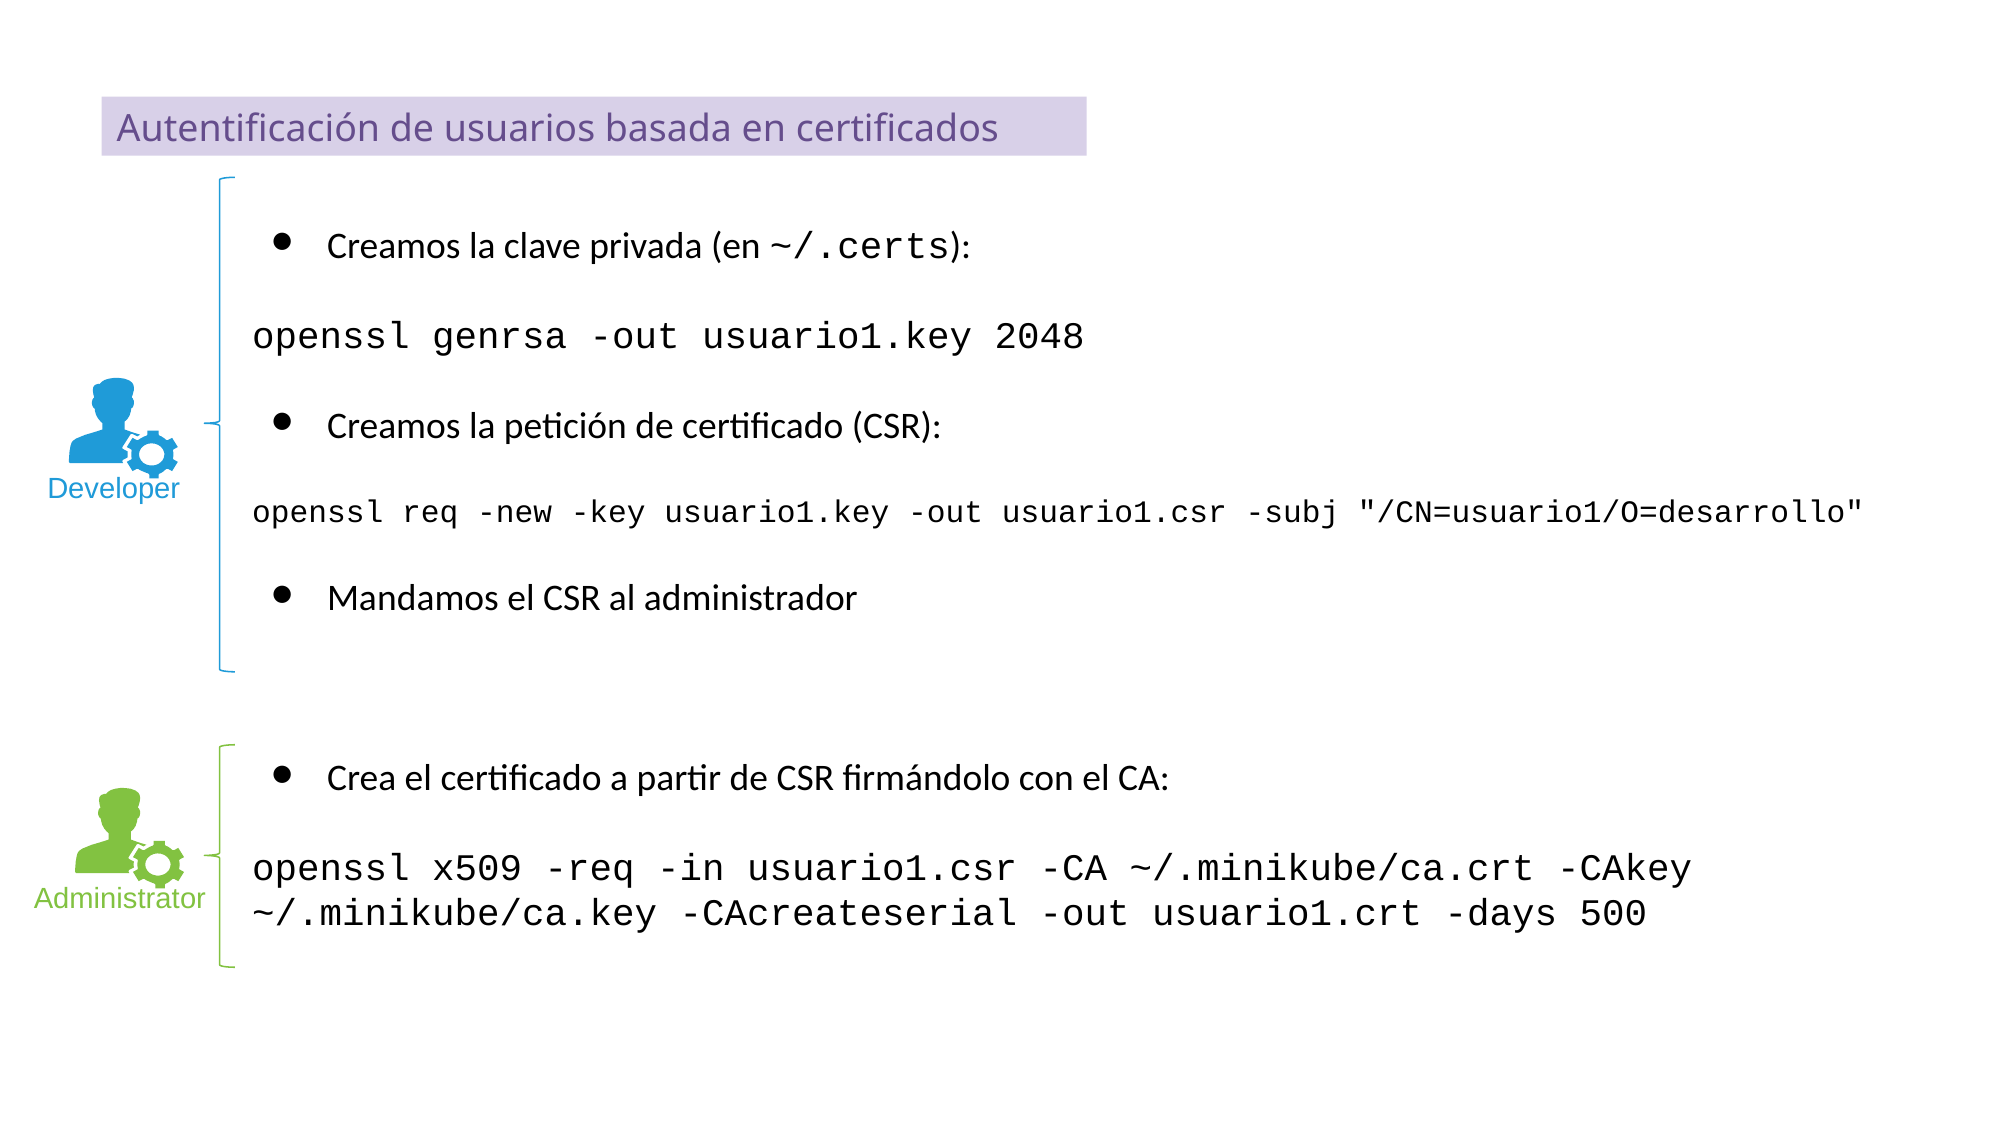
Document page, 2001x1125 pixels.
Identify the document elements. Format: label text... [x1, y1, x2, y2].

text_box Creamos la clave privada (en ~/.certs): openssl genrsa -out usuario1.key 2048 Creamos la petición de certificado (CSR): openssl req -new -key usuario1.key -out usuario1.csr -subj "/CN=usuario1/O=desarrollo" Mandamos el CSR al administrador Crea el certificado a partir de CSR firmándolo con el CA: openssl x509 -req -in usuario1.csr -CA ~/.minikube/ca.crt -CAkey ~/.minikube/ca.key -CAcreateserial -out usuario1.crt -days 500 [236, 213, 1977, 426]
text_box [132, 840, 185, 864]
text_box Autentificación de usuarios basada en certificados [101, 96, 1087, 156]
text_box Administrator [221, 864, 233, 924]
text_box [126, 430, 178, 454]
text_box [75, 787, 147, 864]
text_box Administrator [2, 864, 218, 924]
text_box [69, 377, 141, 454]
text_box Developer [32, 454, 203, 514]
